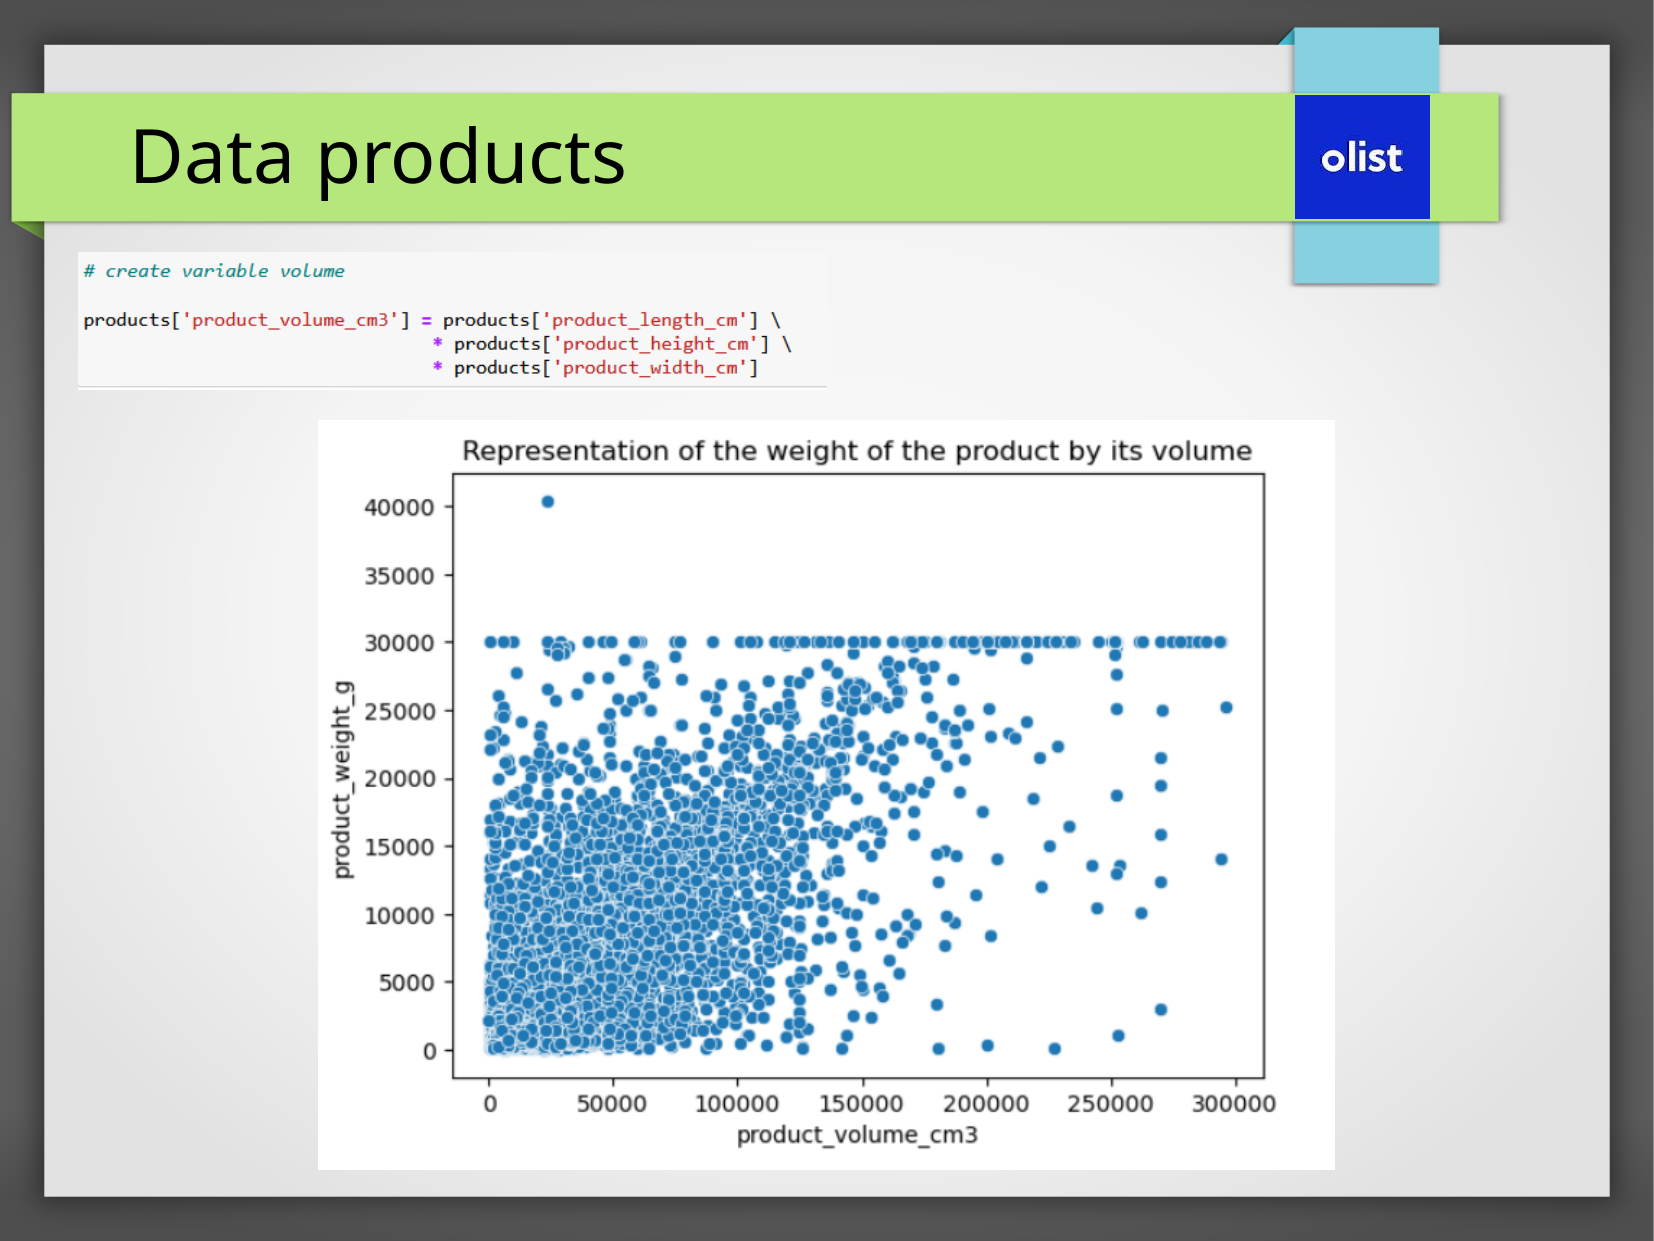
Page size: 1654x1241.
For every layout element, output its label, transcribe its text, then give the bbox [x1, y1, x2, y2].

picture [0, 0, 1654, 1241]
title Data products [129, 95, 1295, 214]
